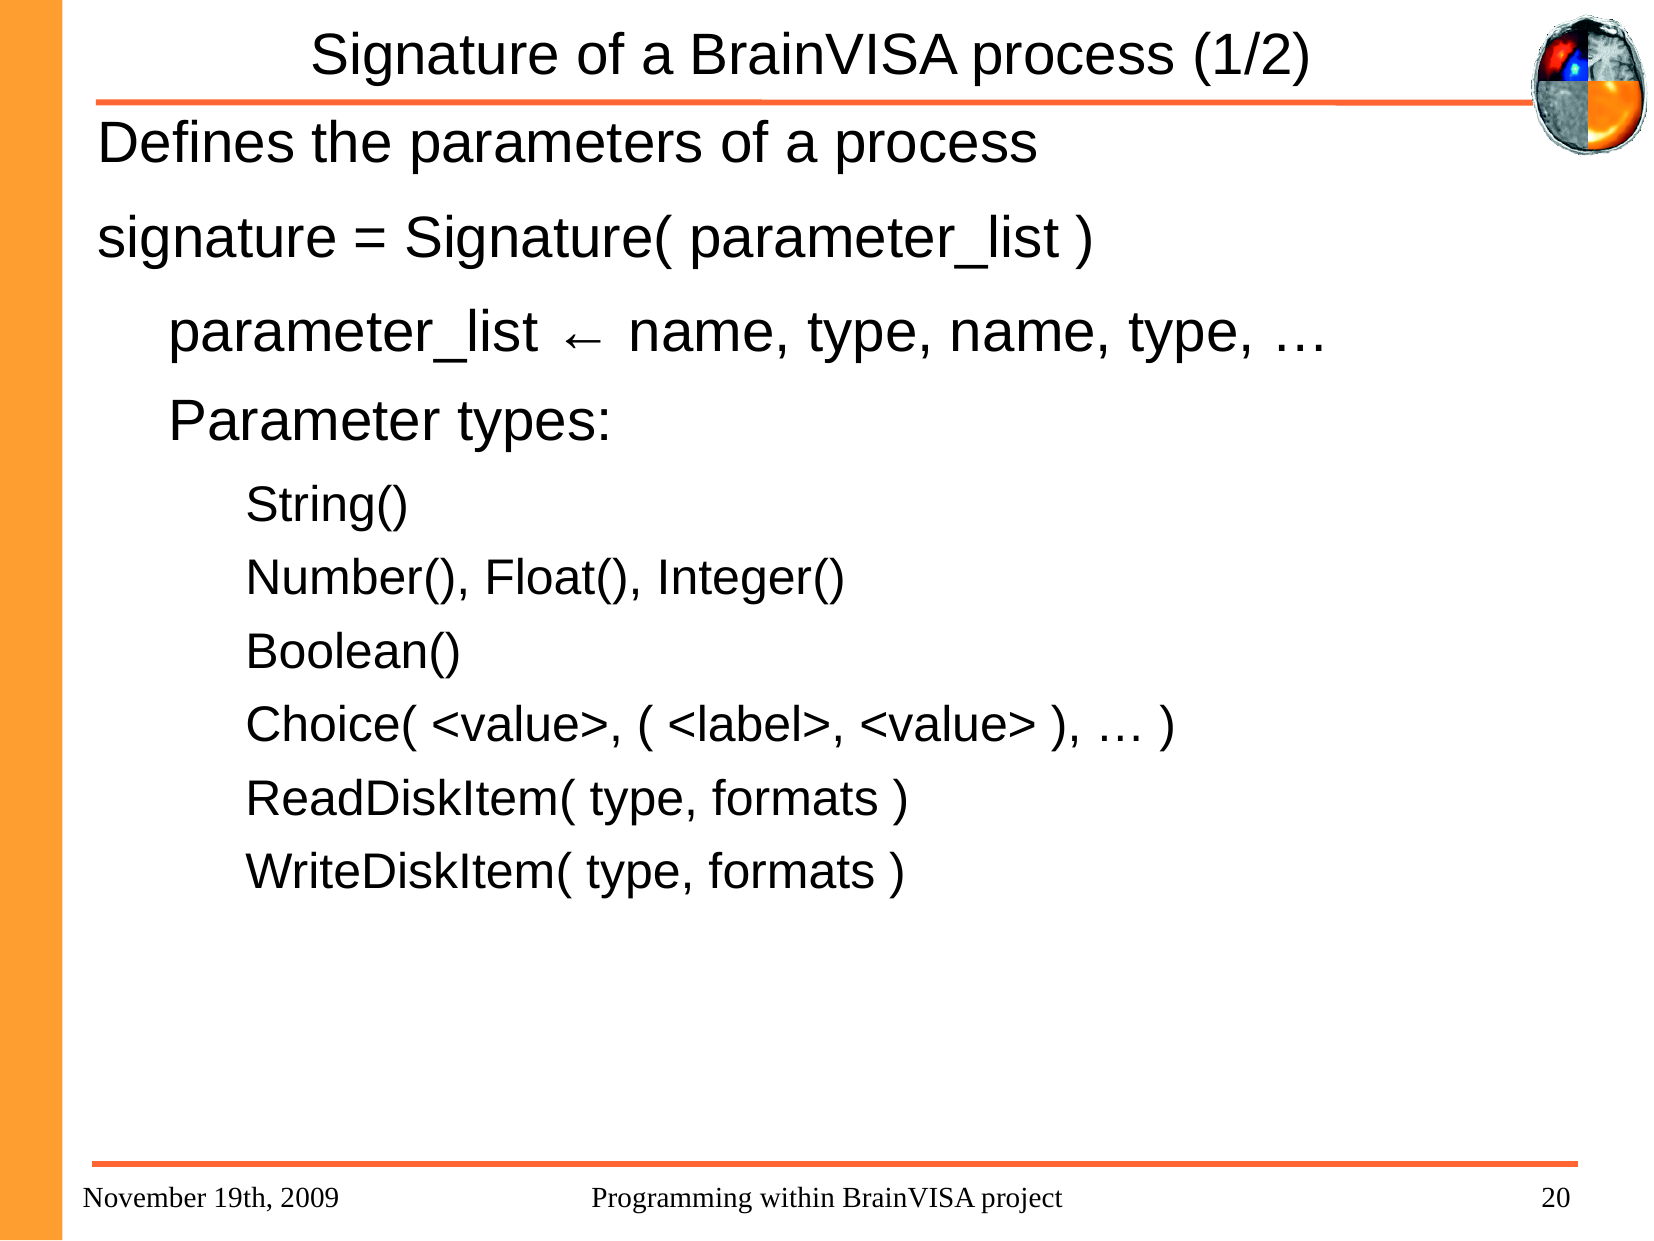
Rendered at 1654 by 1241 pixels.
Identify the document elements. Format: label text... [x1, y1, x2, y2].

list Defines the parameters of a process signature = Signature( parameter_list ) parameter_list ← name, type, name, type, … Parameter types: String() Number(), Float(), Integer() Boolean() Choice( <value>, ( <label>, <value> ), … ) ReadDiskItem( type, formats ) WriteDiskItem( type, formats ) [80, 109, 1569, 1150]
title Signature of a BrainVISA process (1/2) [88, 21, 1536, 87]
picture [1530, 14, 1649, 157]
